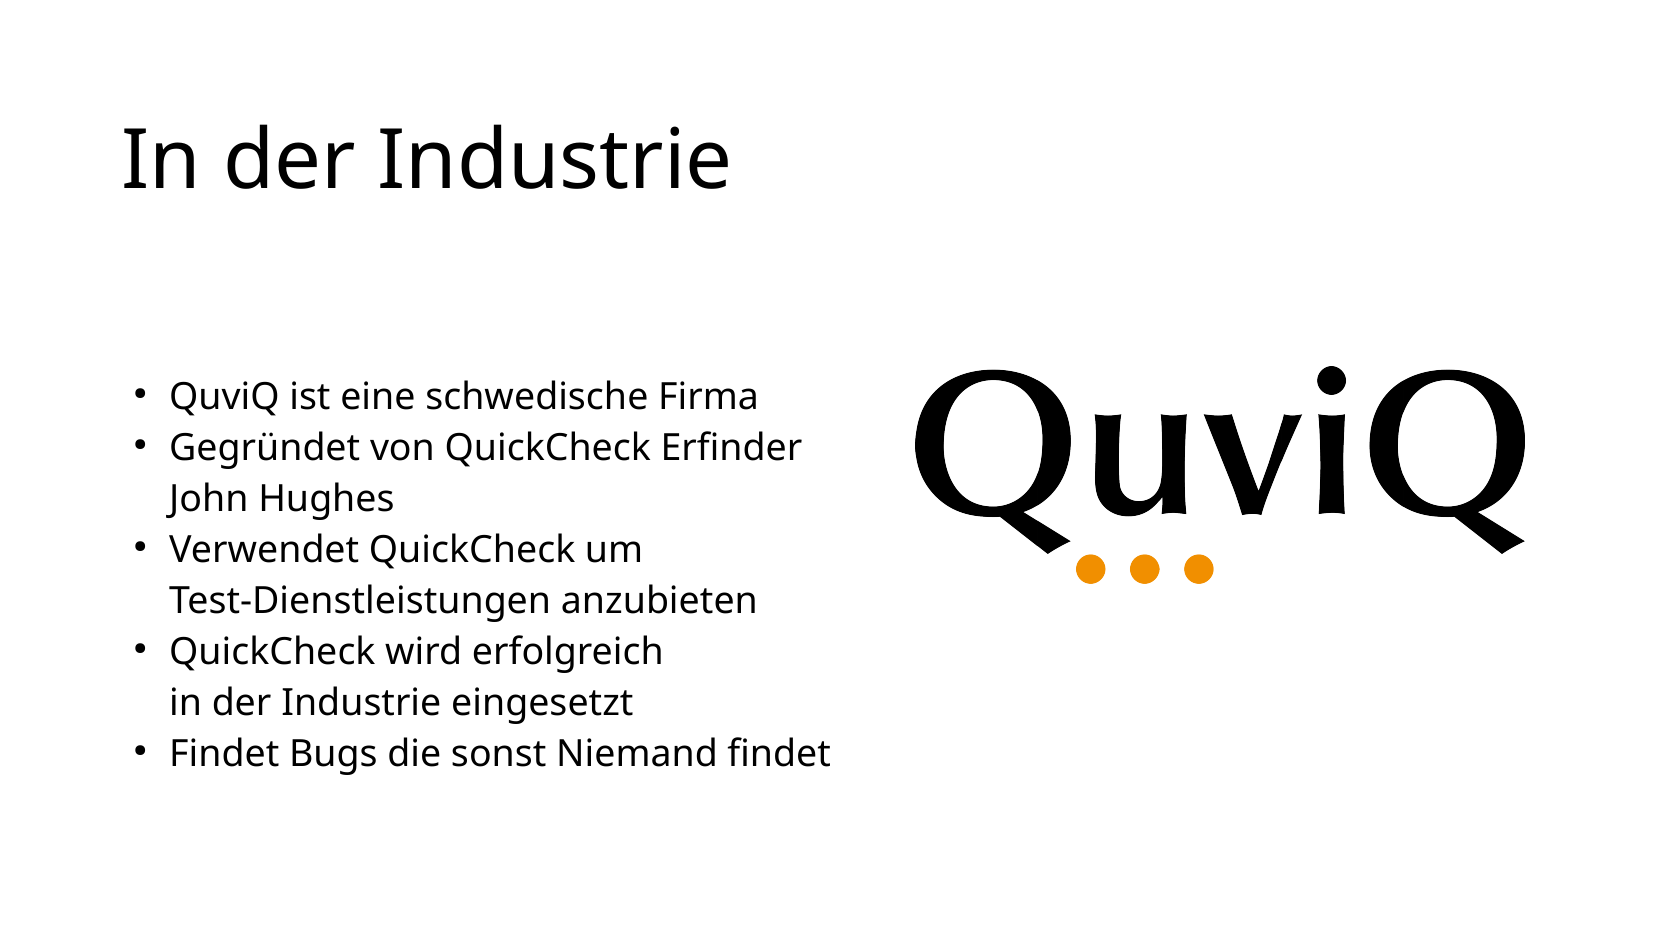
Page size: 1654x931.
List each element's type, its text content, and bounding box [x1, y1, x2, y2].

picture [915, 366, 1525, 585]
text_box In der Industrie [107, 92, 1536, 380]
text_box QuviQ ist eine schwedische Firma Gegründet von QuickCheck Erfinder John Hughes Verwendet QuickCheck um Test-Dienstleistungen anzubieten QuickCheck wird erfolgreich in der Industrie eingesetzt Findet Bugs die sonst Niemand findet [118, 310, 1299, 887]
